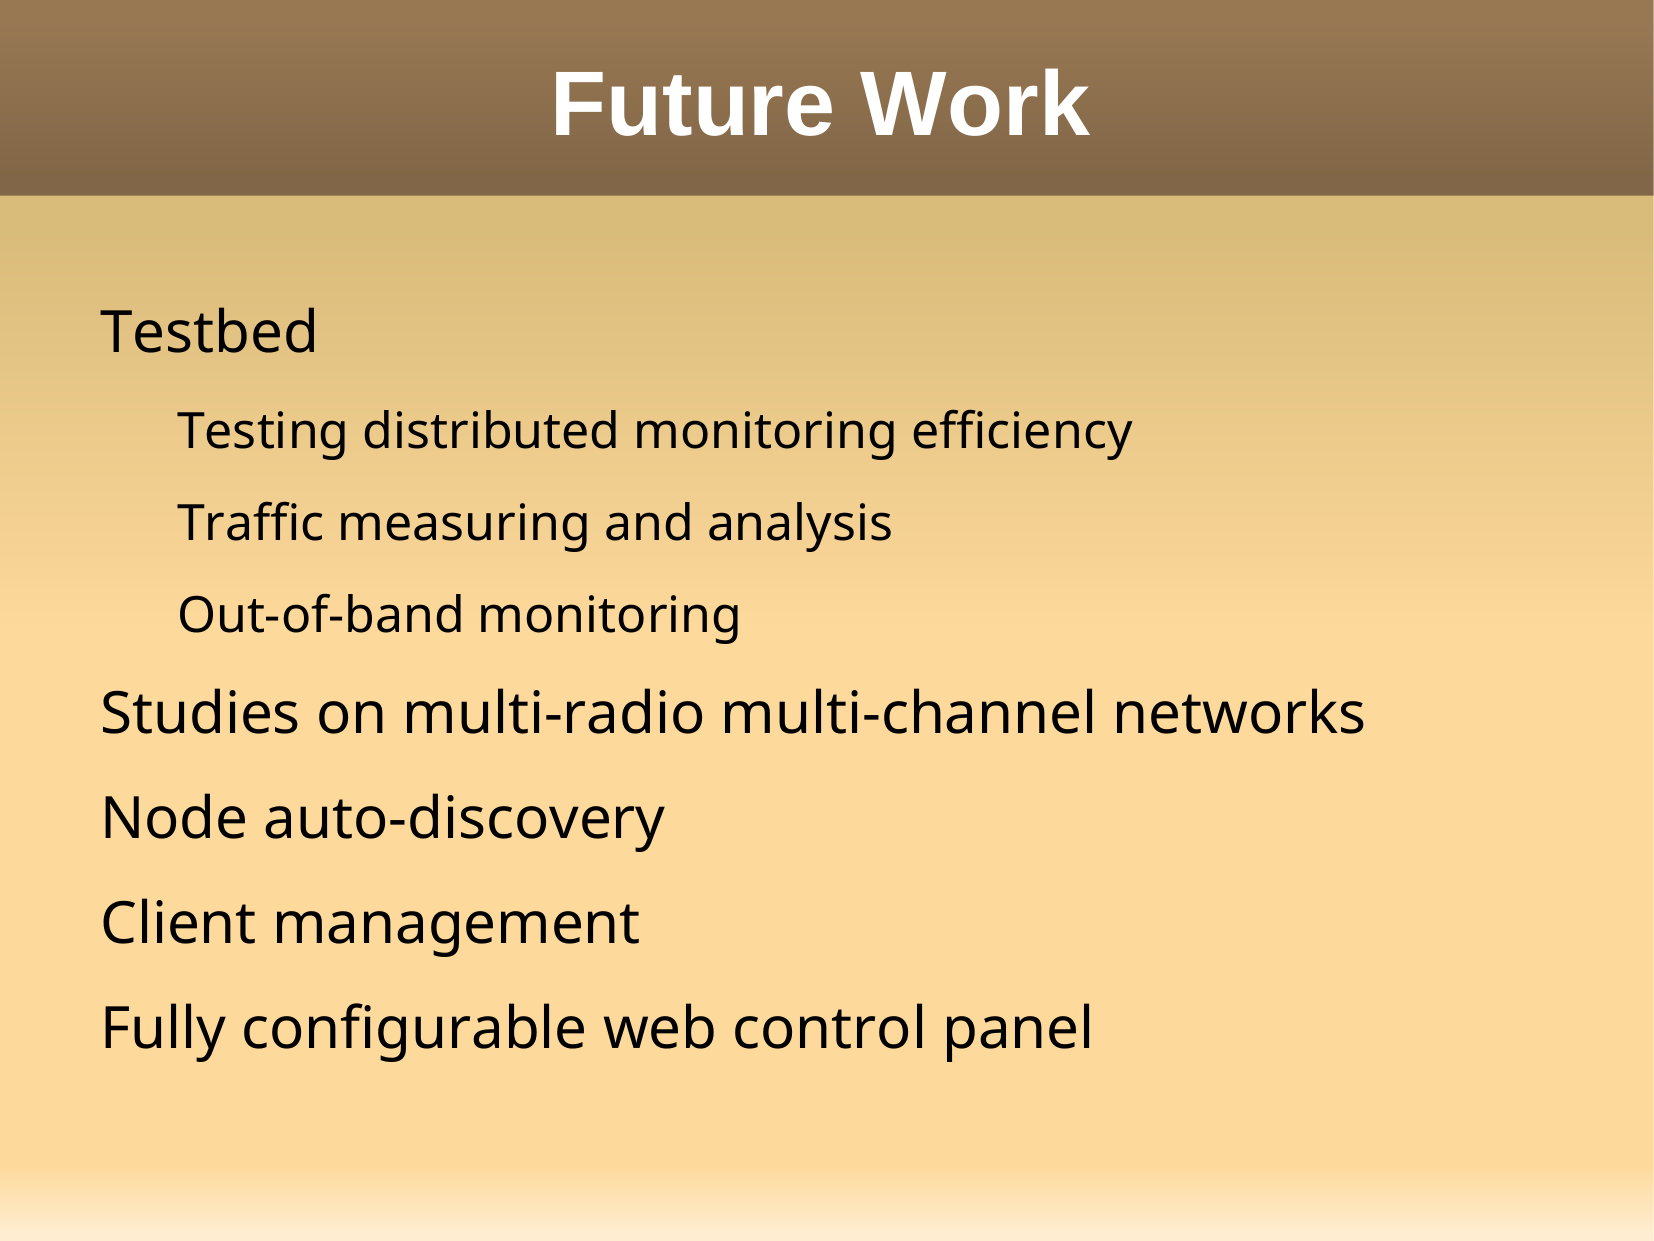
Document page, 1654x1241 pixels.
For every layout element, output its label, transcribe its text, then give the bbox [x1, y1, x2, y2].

list Testbed Testing distributed monitoring efficiency Traffic measuring and analysis Out-of-band monitoring Studies on multi-radio multi-channel networks Node auto-discovery Client management Fully configurable web control panel [82, 290, 1571, 1109]
title Future Work [76, 0, 1565, 208]
picture [0, 0, 1654, 1241]
